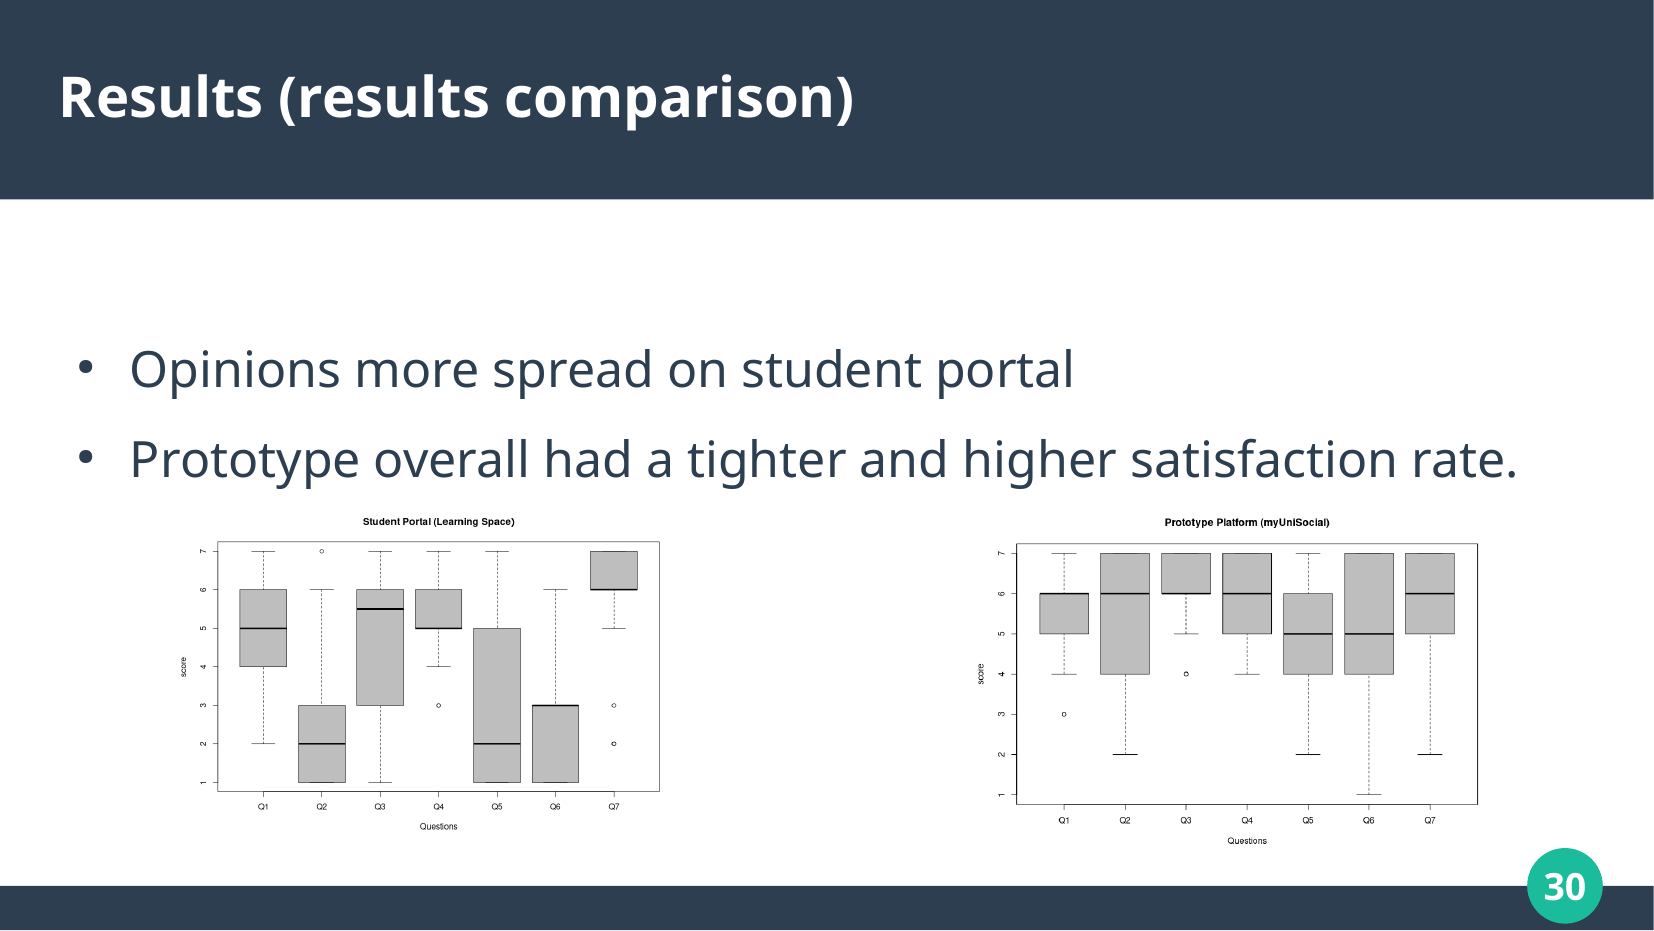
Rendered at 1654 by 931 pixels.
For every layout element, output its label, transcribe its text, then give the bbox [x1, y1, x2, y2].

title Results (results comparison) [59, 37, 1595, 155]
picture [974, 501, 1499, 857]
list Opinions more spread on student portal Prototype overall had a tighter and higher satisfaction rate. [59, 243, 1625, 680]
picture [177, 501, 680, 842]
